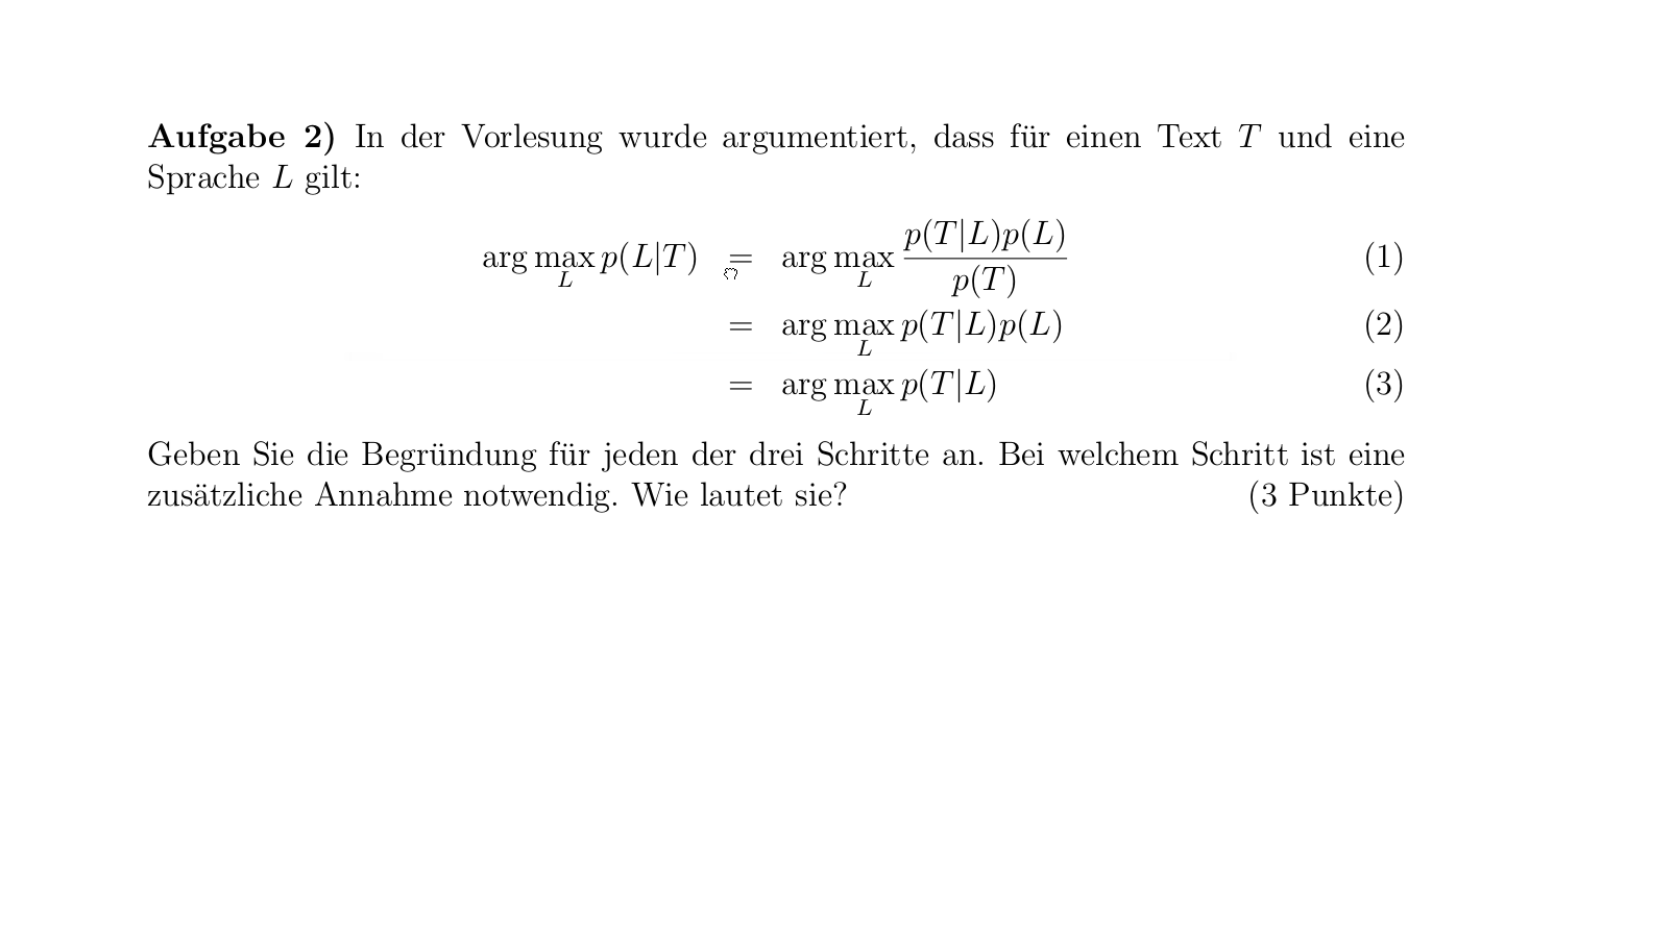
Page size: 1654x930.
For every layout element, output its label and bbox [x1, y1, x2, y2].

picture [96, 93, 1456, 541]
